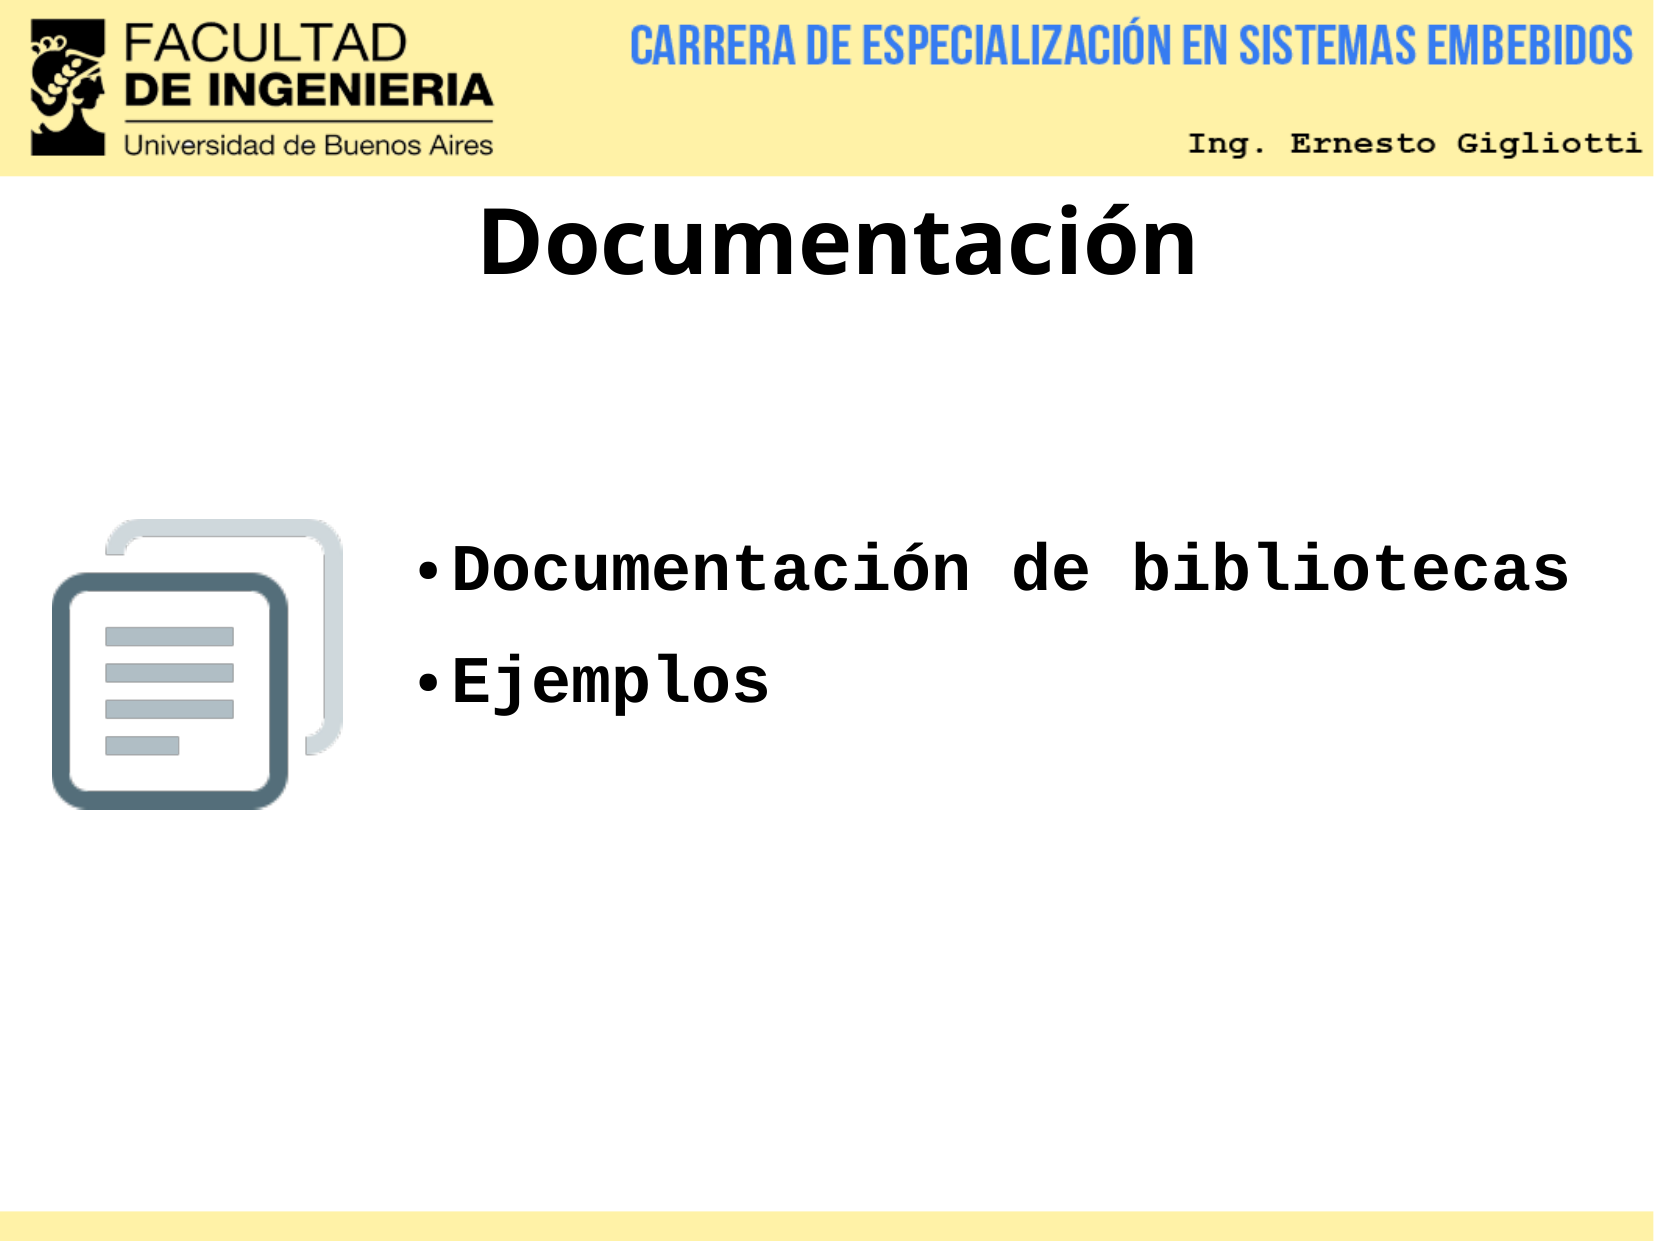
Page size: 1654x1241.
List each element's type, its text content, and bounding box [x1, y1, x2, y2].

picture [0, 0, 1654, 1241]
text_box Documentación de bibliotecas [401, 527, 1619, 656]
text_box Ejemplos [401, 639, 1571, 768]
title Documentación [94, 135, 1583, 343]
